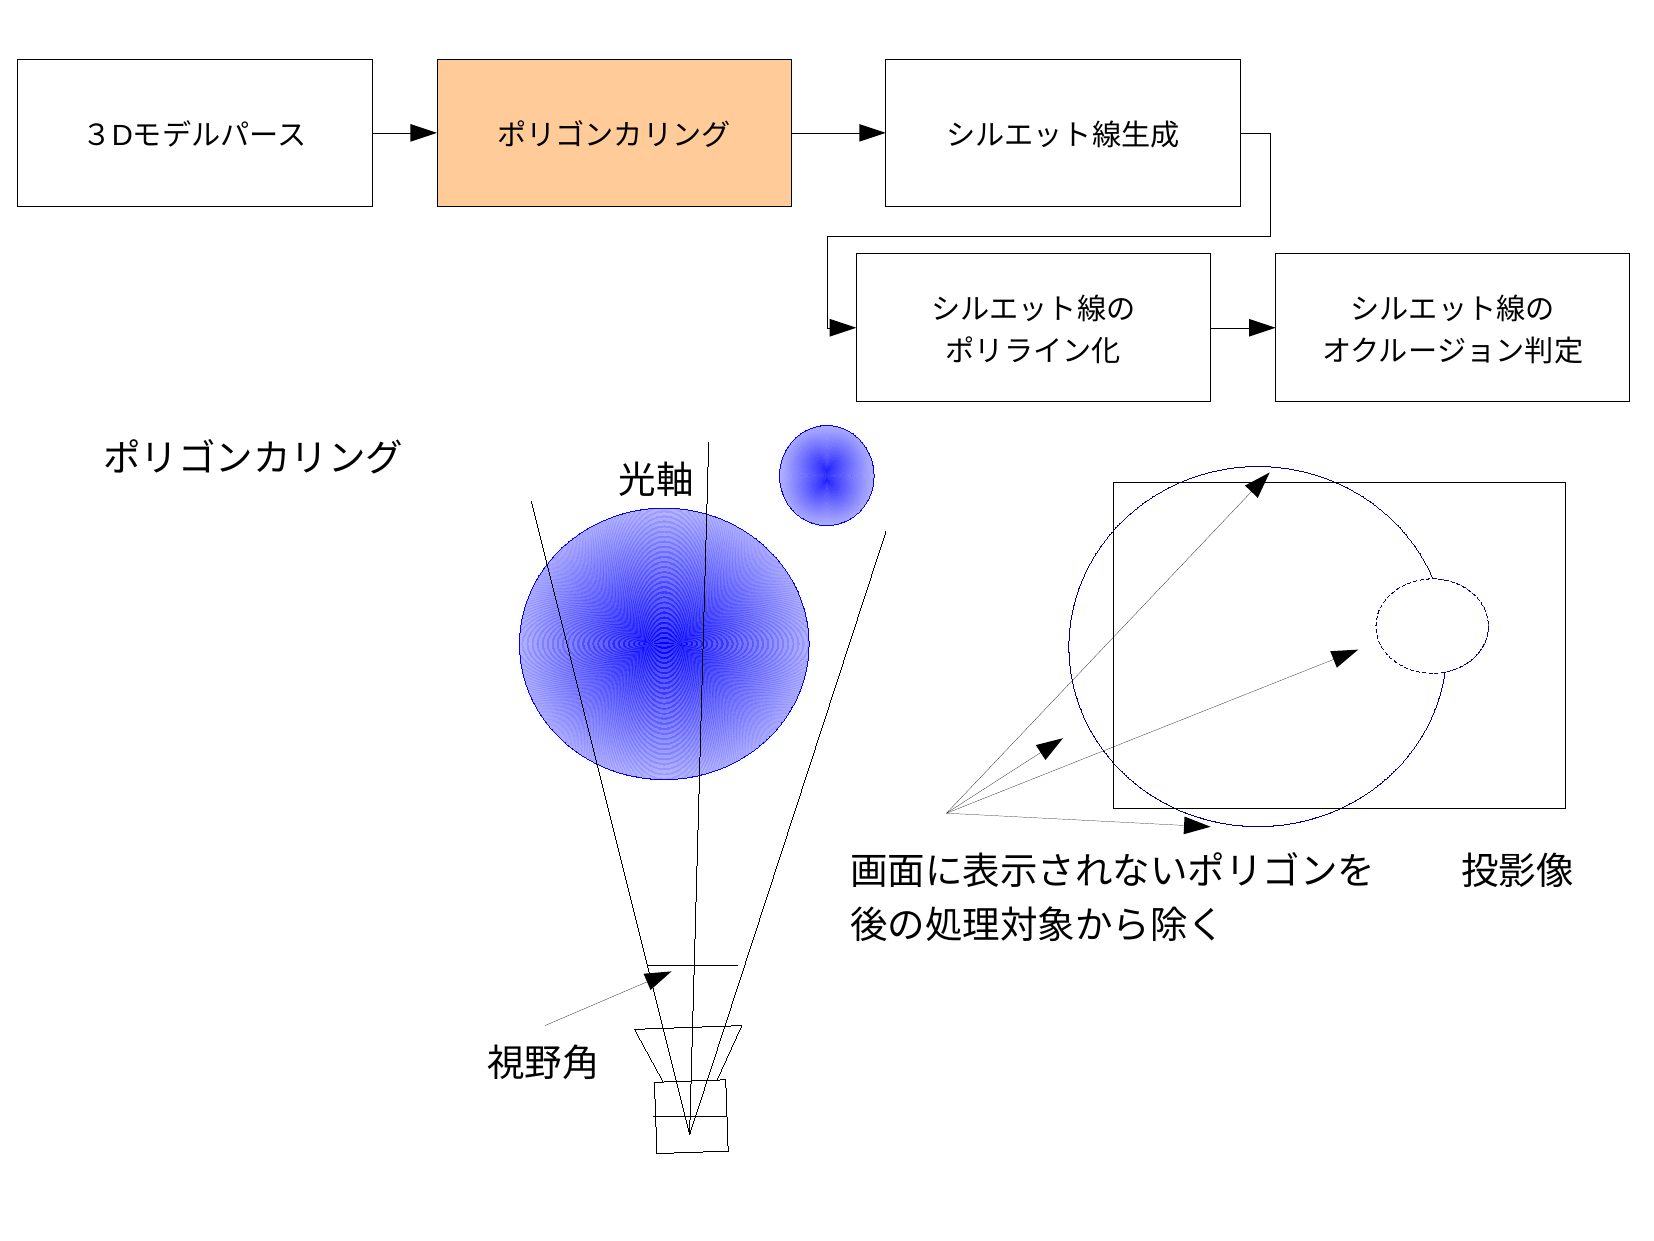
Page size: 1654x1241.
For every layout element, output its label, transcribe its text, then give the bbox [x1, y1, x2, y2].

text_box 投影像 [1446, 833, 1589, 887]
text_box [1114, 483, 1250, 635]
text_box 画面に表示されないポリゴンを 後の処理対象から除く [835, 833, 1391, 924]
text_box [1176, 809, 1340, 827]
text_box ポリゴンカリング [437, 59, 792, 207]
text_box ３Dモデルパース [17, 59, 373, 207]
text_box シルエット線の ポリライン化 [856, 253, 1211, 402]
text_box 光軸 [604, 442, 709, 496]
text_box ポリゴンカリング [88, 420, 417, 473]
text_box シルエット線生成 [885, 59, 1241, 207]
text_box [779, 425, 875, 526]
text_box [1181, 466, 1335, 482]
text_box [1114, 483, 1489, 808]
text_box 視野角 [472, 1025, 615, 1078]
text_box [1104, 748, 1113, 763]
text_box [1072, 639, 1113, 750]
text_box [519, 508, 810, 780]
text_box シルエット線の オクルージョン判定 [1275, 253, 1630, 402]
text_box [1068, 531, 1113, 679]
